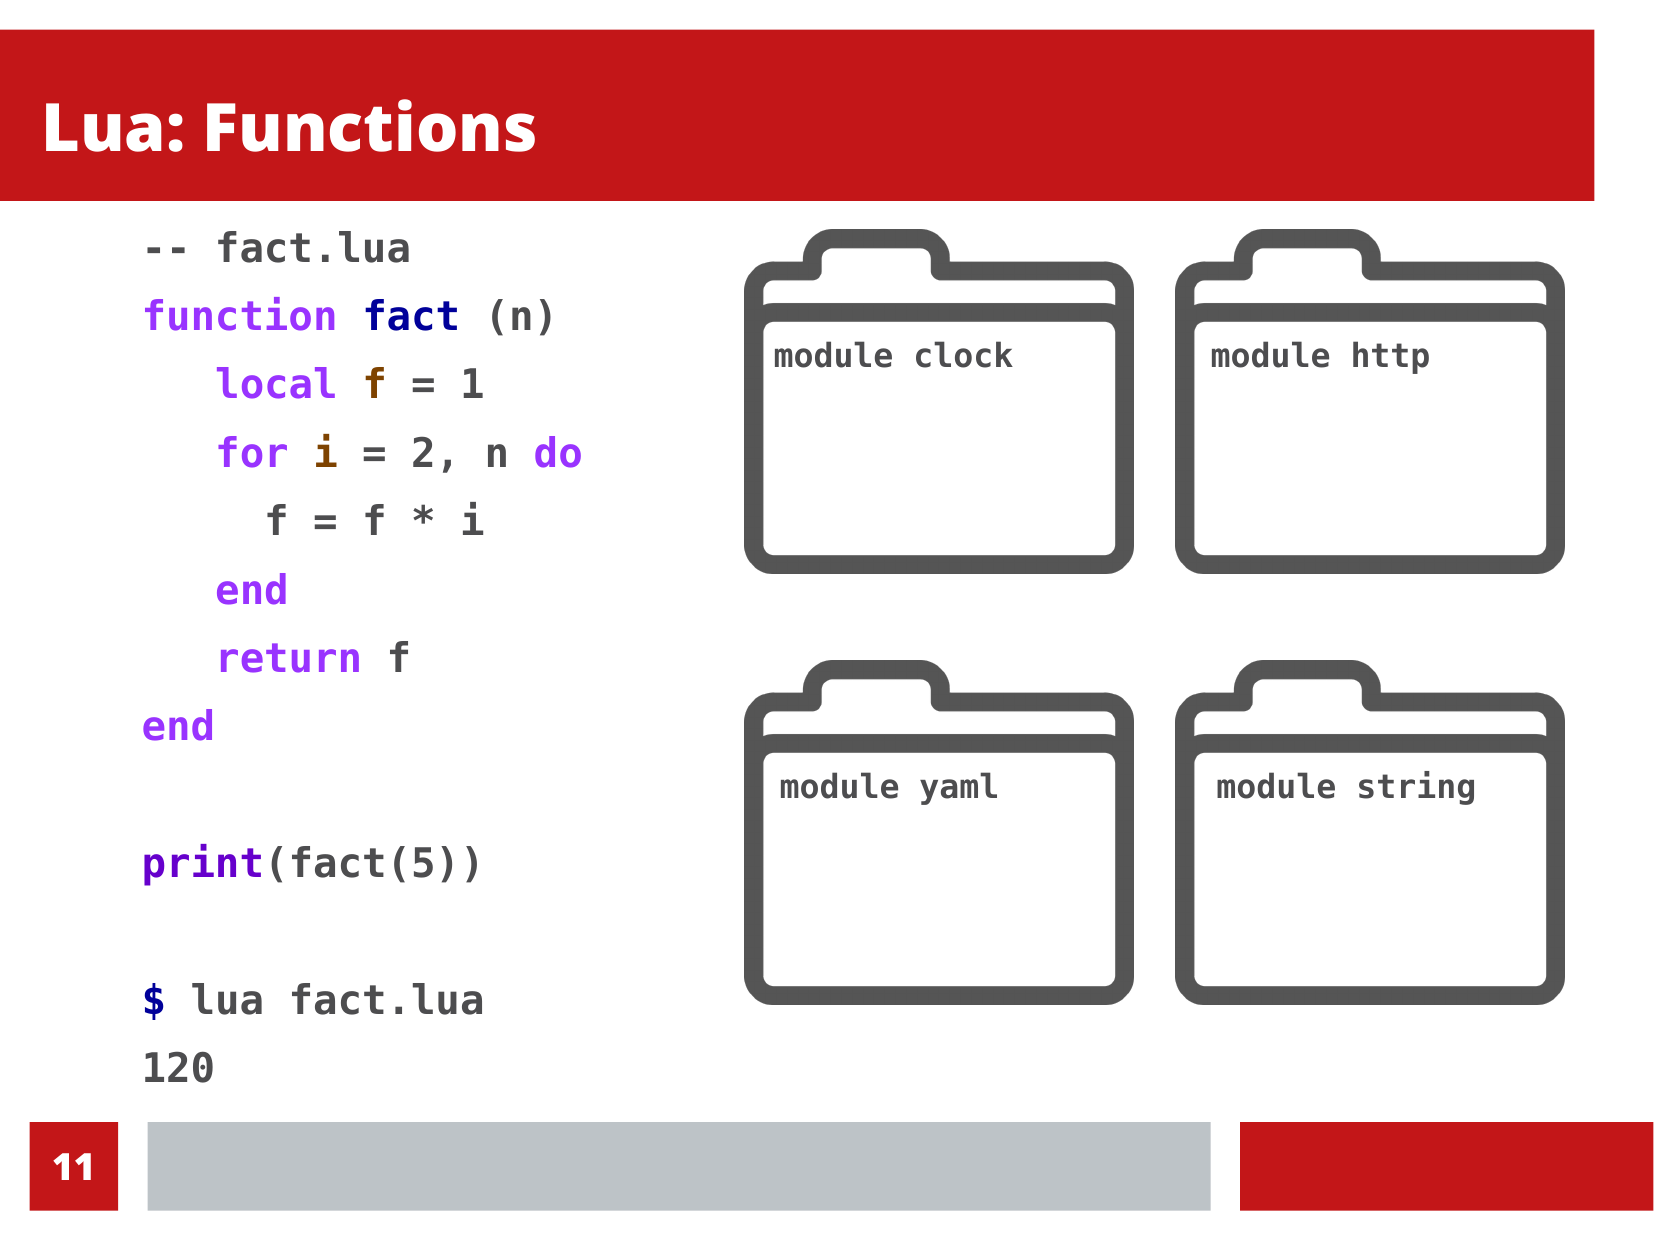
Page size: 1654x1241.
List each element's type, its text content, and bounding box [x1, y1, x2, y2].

picture [1175, 660, 1565, 1005]
list -- fact.lua function fact (n) local f = 1 for i = 2, n do f = f * i end return f end print(fact(5)) $ lua fact.lua 120 [141, 224, 1607, 1093]
picture [1175, 229, 1565, 574]
picture [744, 660, 1134, 1005]
picture [744, 229, 1134, 574]
title Lua: Functions [41, 53, 1577, 172]
